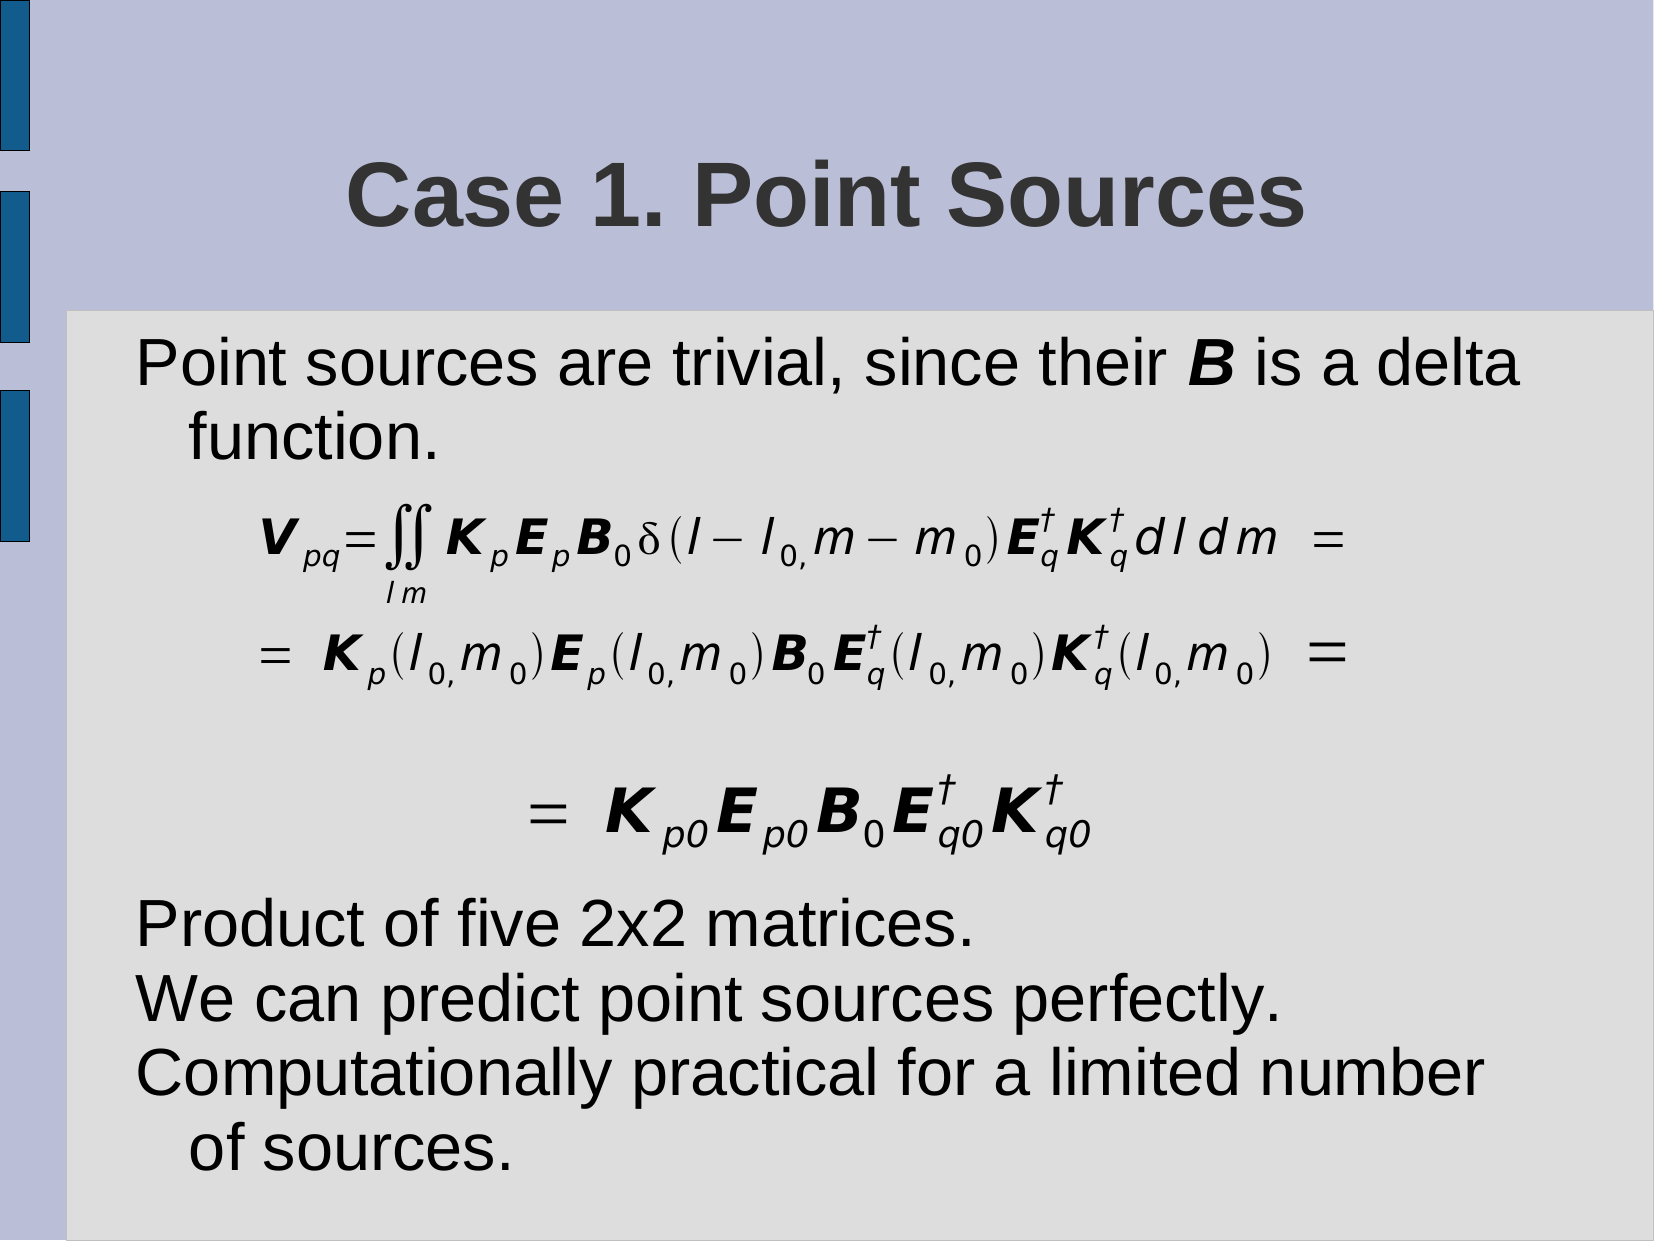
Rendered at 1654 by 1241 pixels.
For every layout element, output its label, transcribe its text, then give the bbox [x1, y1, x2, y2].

title Case 1. Point Sources [121, 91, 1534, 299]
chart [247, 532, 1359, 857]
list Point sources are trivial, since their B is a delta function. [118, 324, 1531, 532]
list Product of five 2x2 matrices. We can predict point sources perfectly. Computationally practical for a limited number of sources. [118, 885, 1531, 1197]
